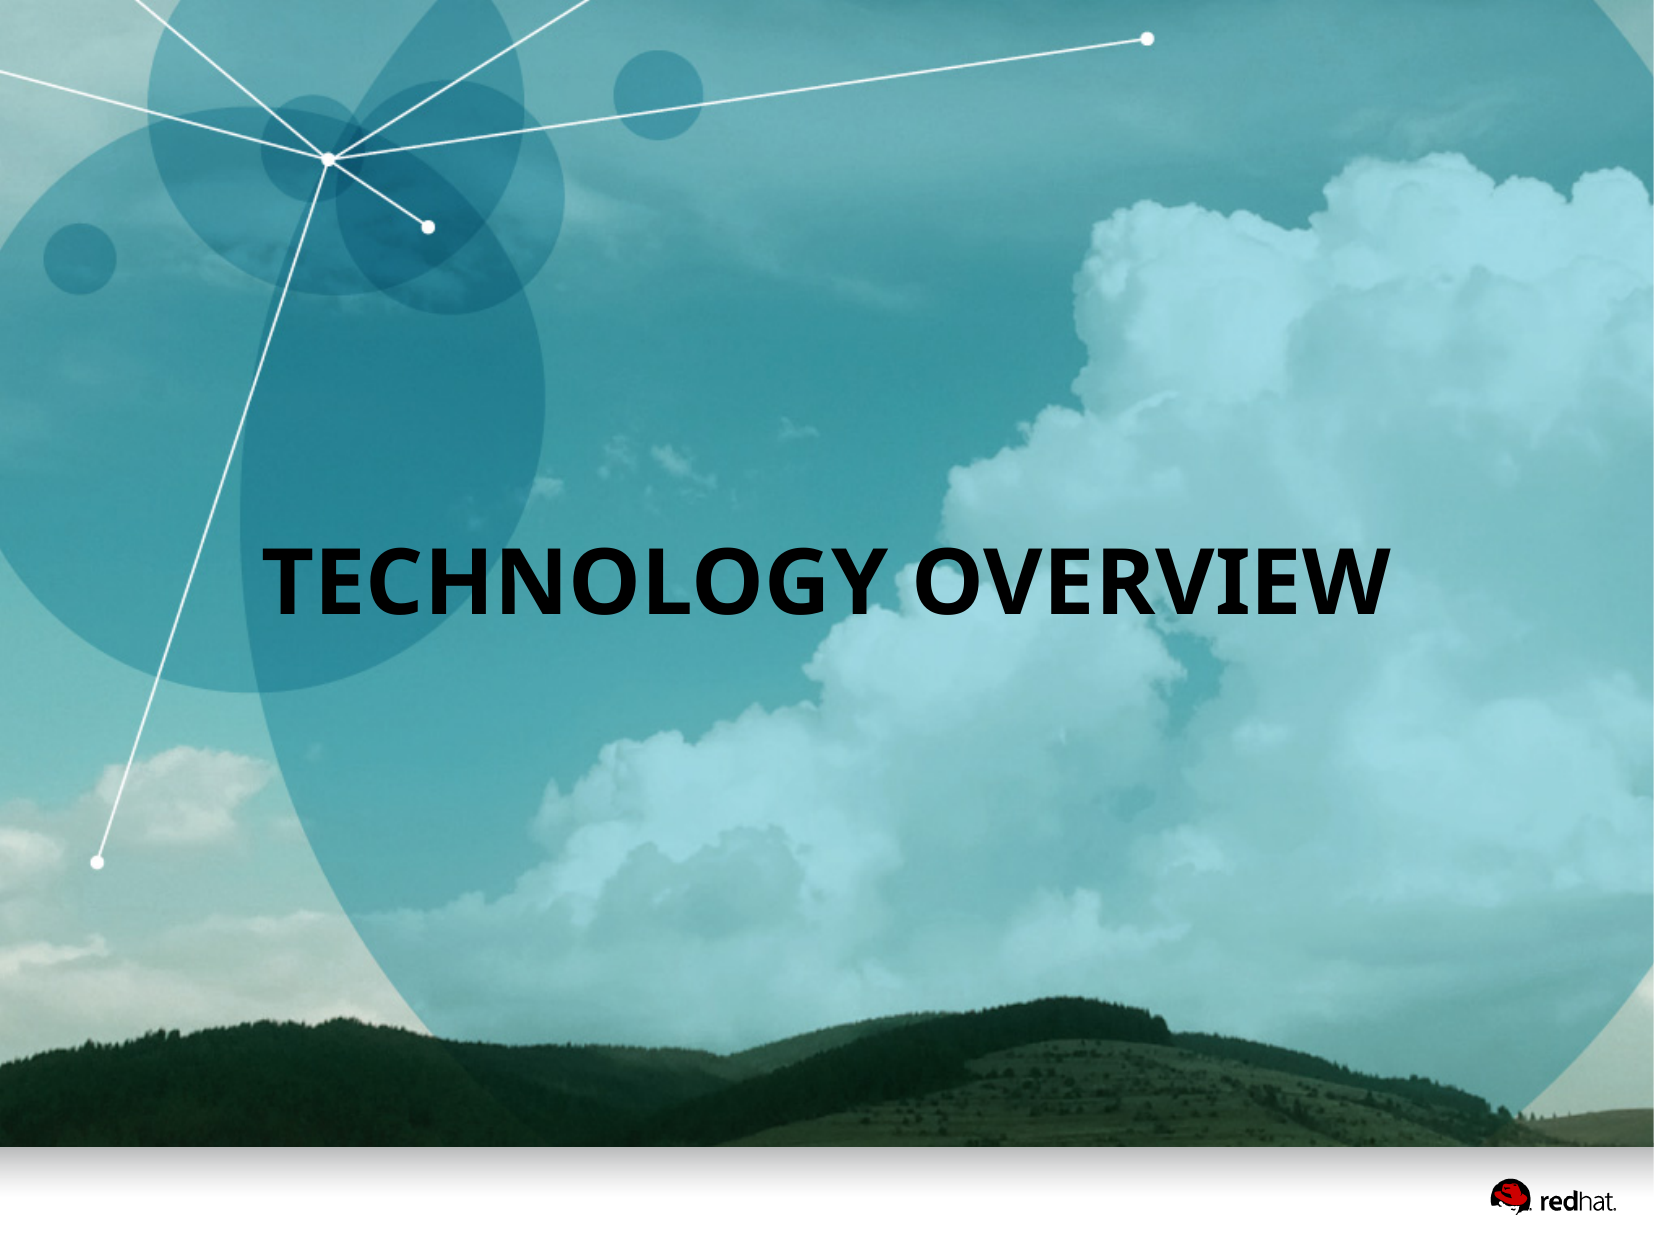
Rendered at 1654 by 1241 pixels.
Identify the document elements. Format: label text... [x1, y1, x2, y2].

subtitle TECHNOLOGY OVERVIEW [82, 514, 1571, 644]
picture [0, 0, 1654, 1241]
